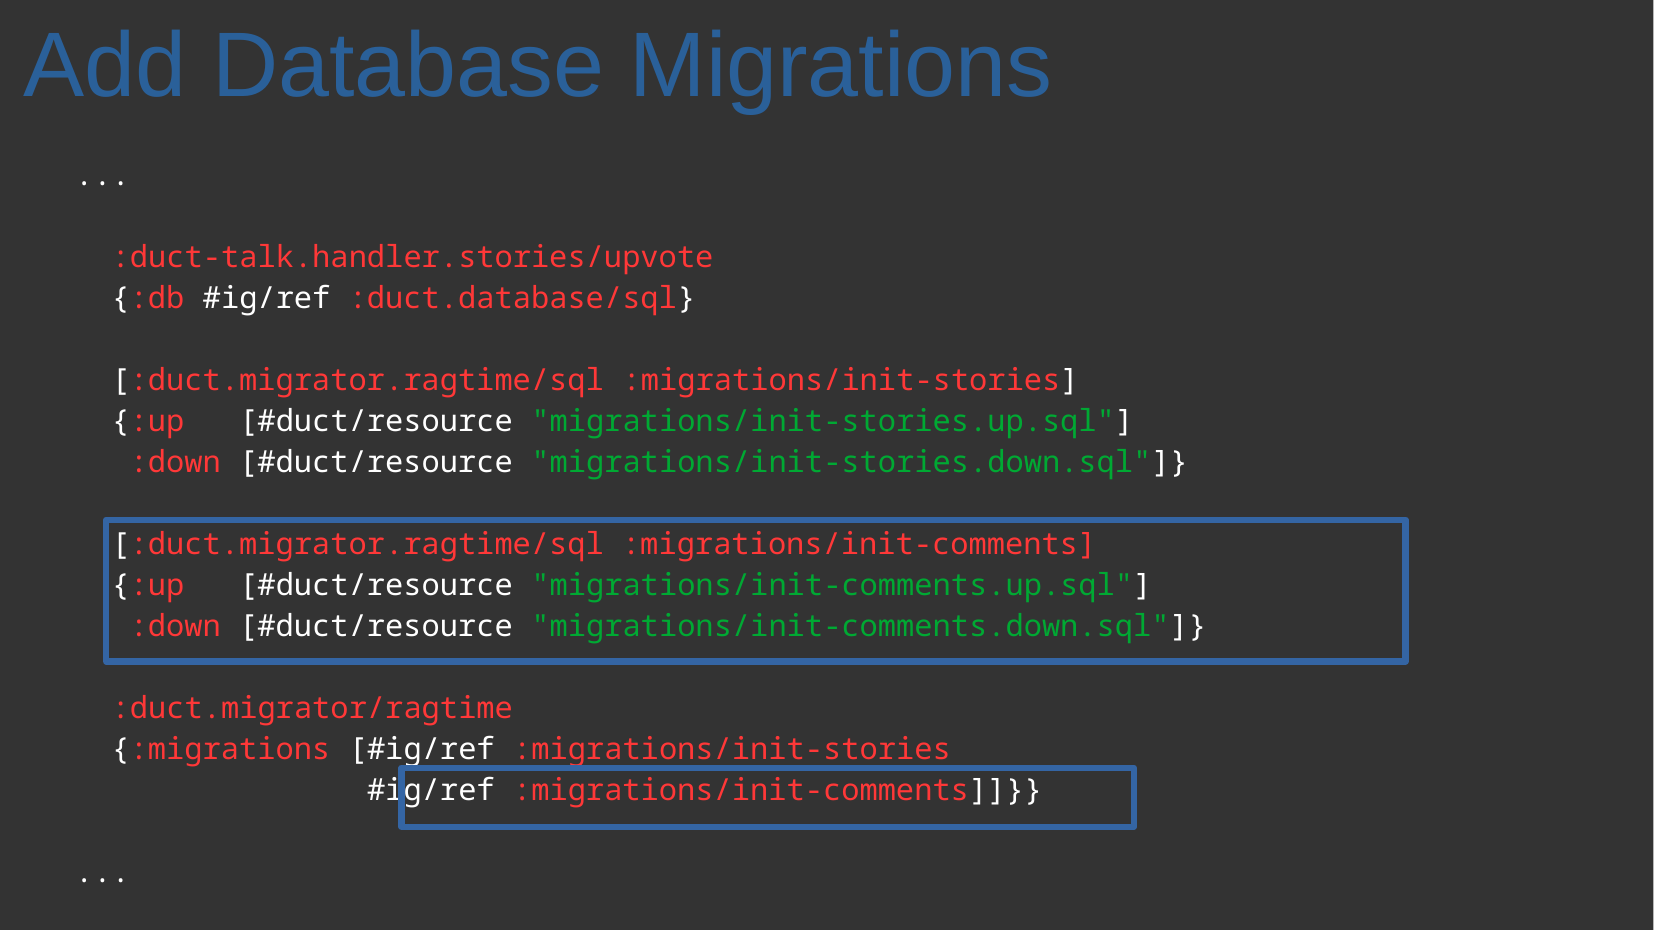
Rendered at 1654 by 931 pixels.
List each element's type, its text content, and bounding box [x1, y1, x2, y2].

list ... :duct-talk.handler.stories/upvote {:db #ig/ref :duct.database/sql} [:duct.migrator.ragtime/sql :migrations/init-stories] {:up [#duct/resource "migrations/init-stories.up.sql"] :down [#duct/resource "migrations/init-stories.down.sql"]} [:duct.migrator.ragtime/sql :migrations/init-comments] {:up [#duct/resource "migrations/init-comments.up.sql"] :down [#duct/resource "migrations/init-comments.down.sql"]} :duct.migrator/ragtime {:migrations [#ig/ref :migrations/init-stories #ig/ref :migrations/init-comments]]}} ... [75, 153, 1564, 898]
title Add Database Migrations [23, 11, 1589, 119]
